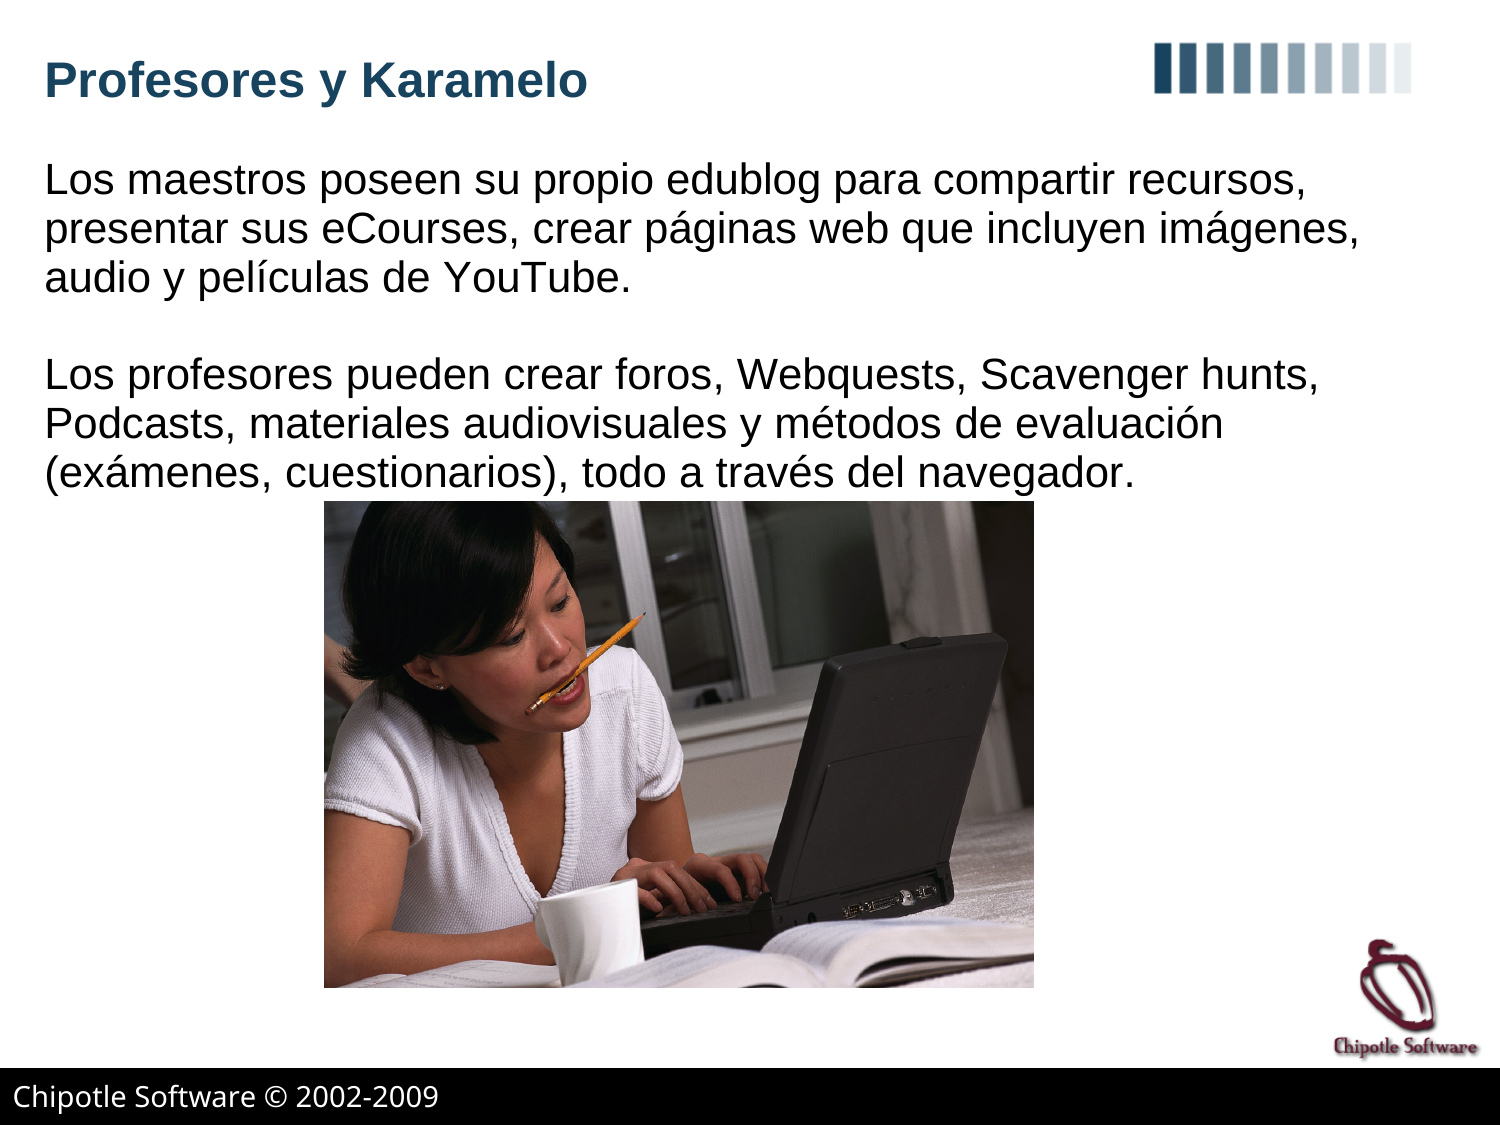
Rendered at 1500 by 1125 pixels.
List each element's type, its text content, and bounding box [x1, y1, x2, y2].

picture [324, 501, 1034, 988]
title Profesores y Karamelo [29, 43, 685, 119]
picture [1126, 29, 1447, 117]
picture [1316, 927, 1493, 1075]
text_box Los maestros poseen su propio edublog para compartir recursos, presentar sus eCourses, crear páginas web que incluyen imágenes, audio y películas de YouTube. Los profesores pueden crear foros, Webquests, Scavenger hunts, Podcasts, materiales audiovisuales y métodos de evaluación (exámenes, cuestionarios), todo a través del navegador. [29, 147, 1477, 562]
